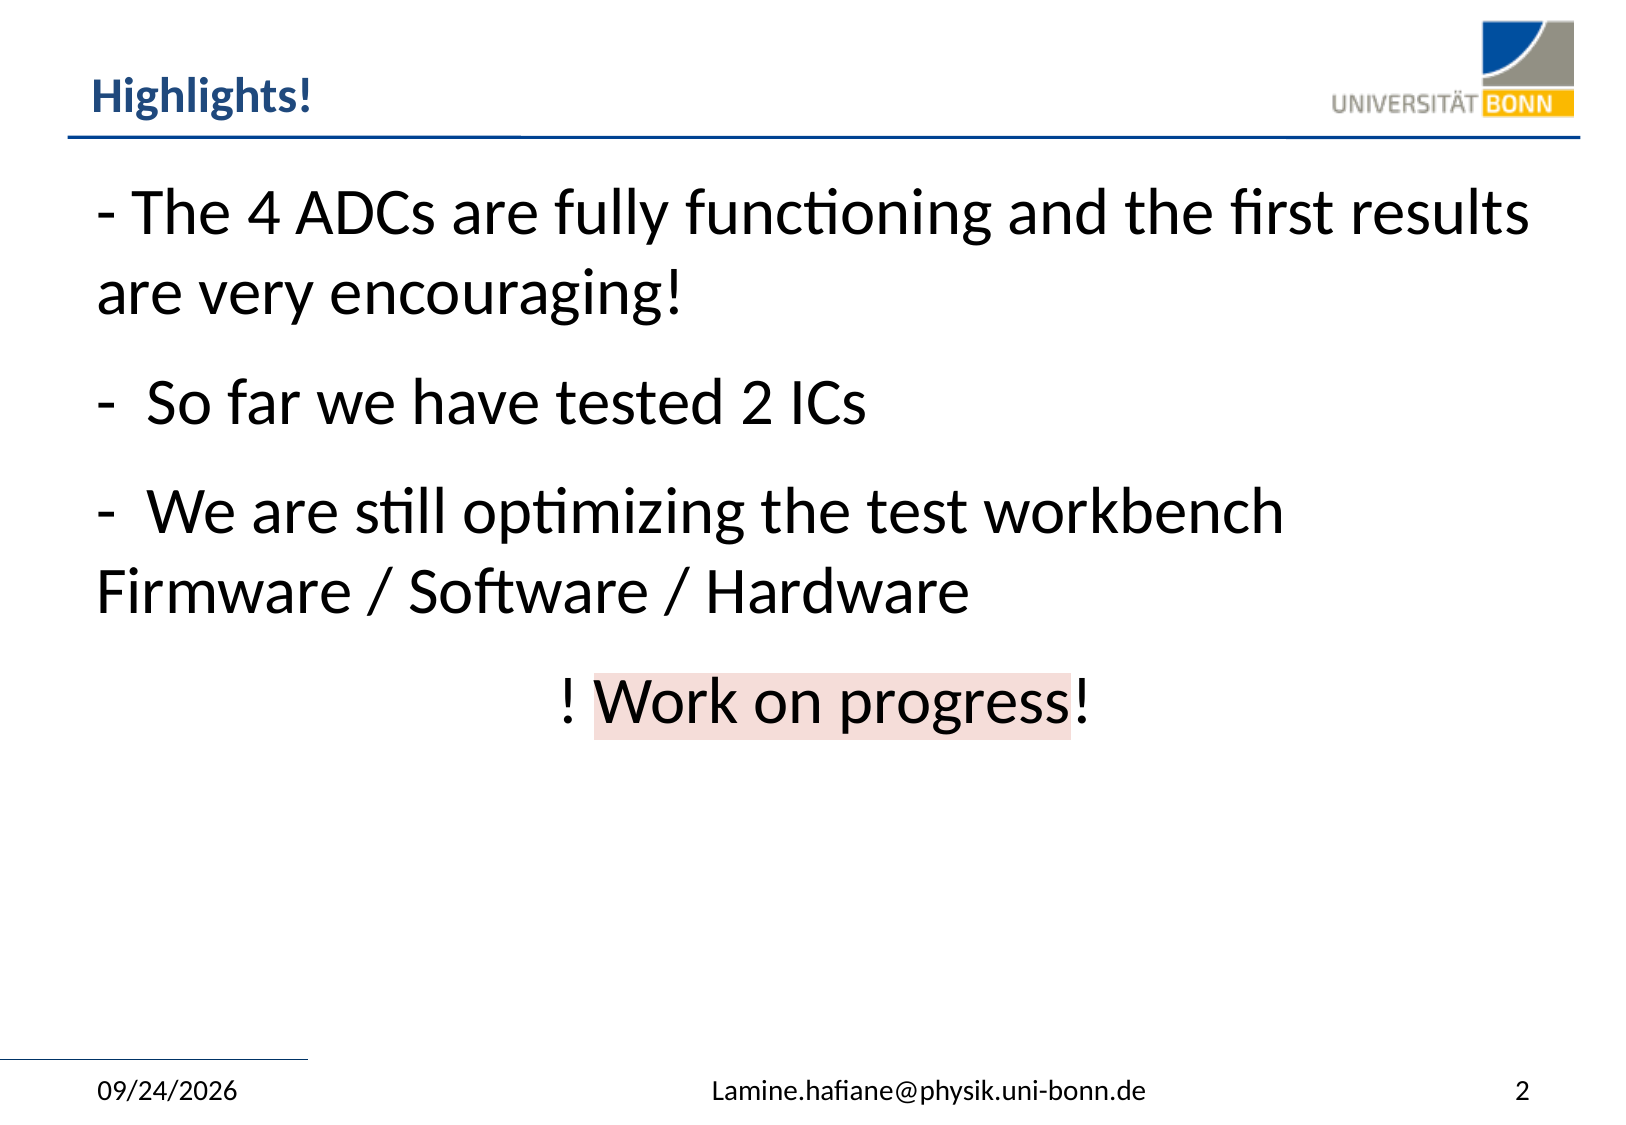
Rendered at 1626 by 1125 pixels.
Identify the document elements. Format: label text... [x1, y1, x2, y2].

slide_number 12/07/2021 [82, 1058, 513, 1119]
title Highlights! [76, 55, 1306, 150]
list - The 4 ADCs are fully functioning and the first results are very encouraging! - So far we have tested 2 ICs - We are still optimizing the test workbench Firmware / Software / Hardware ! Work on progress! [81, 160, 1569, 1035]
slide_number <number> [1356, 1058, 1545, 1119]
footer Lamine.hafiane@physik.uni-bonn.de [525, 1058, 1334, 1119]
picture [1330, 0, 1574, 137]
